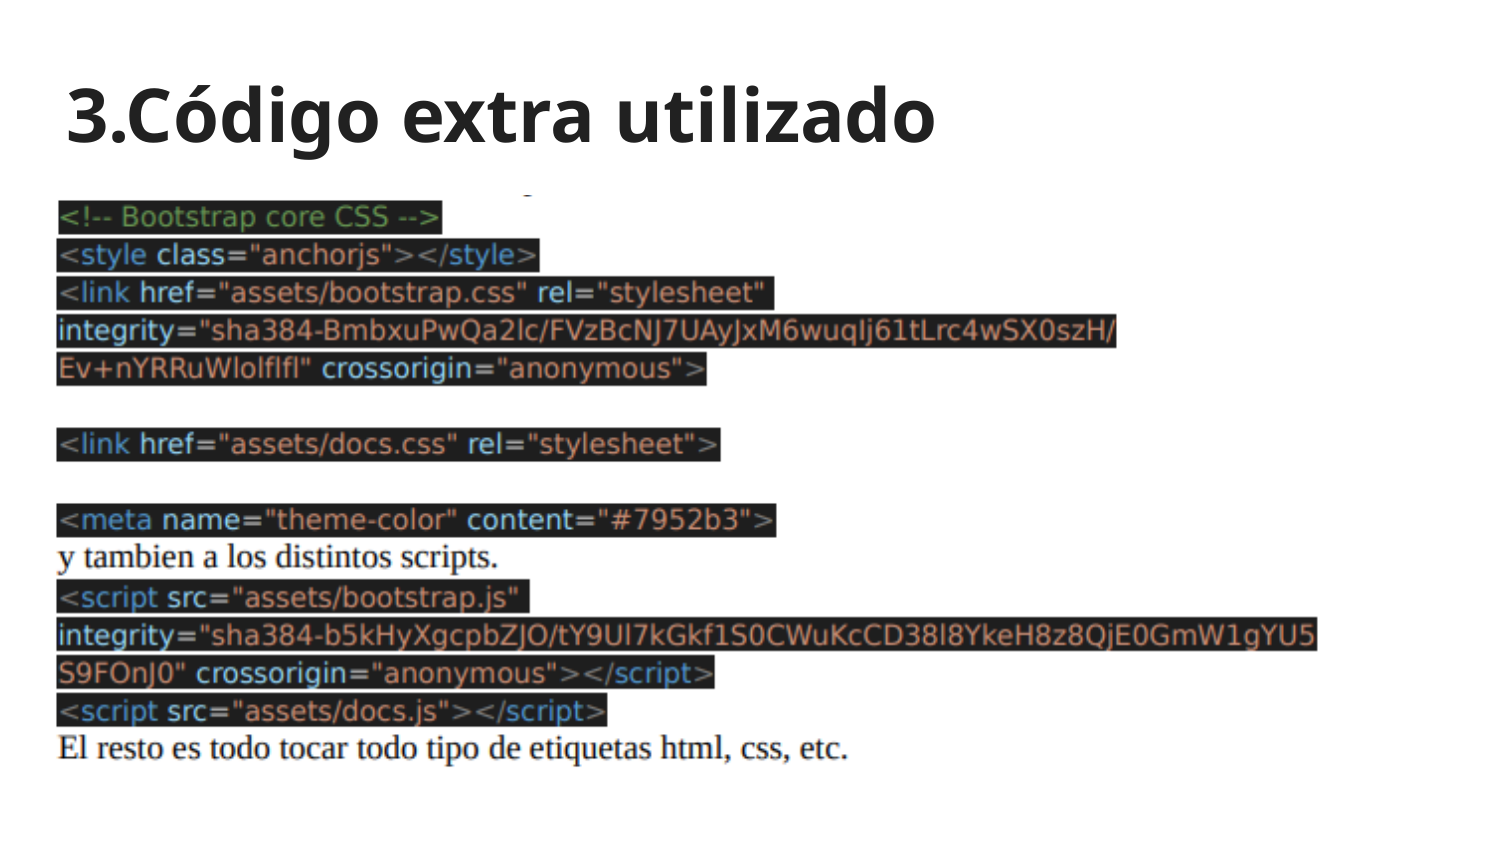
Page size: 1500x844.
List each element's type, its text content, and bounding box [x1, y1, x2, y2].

picture [51, 195, 1449, 783]
title 3.Código extra utilizado [51, 48, 1449, 180]
